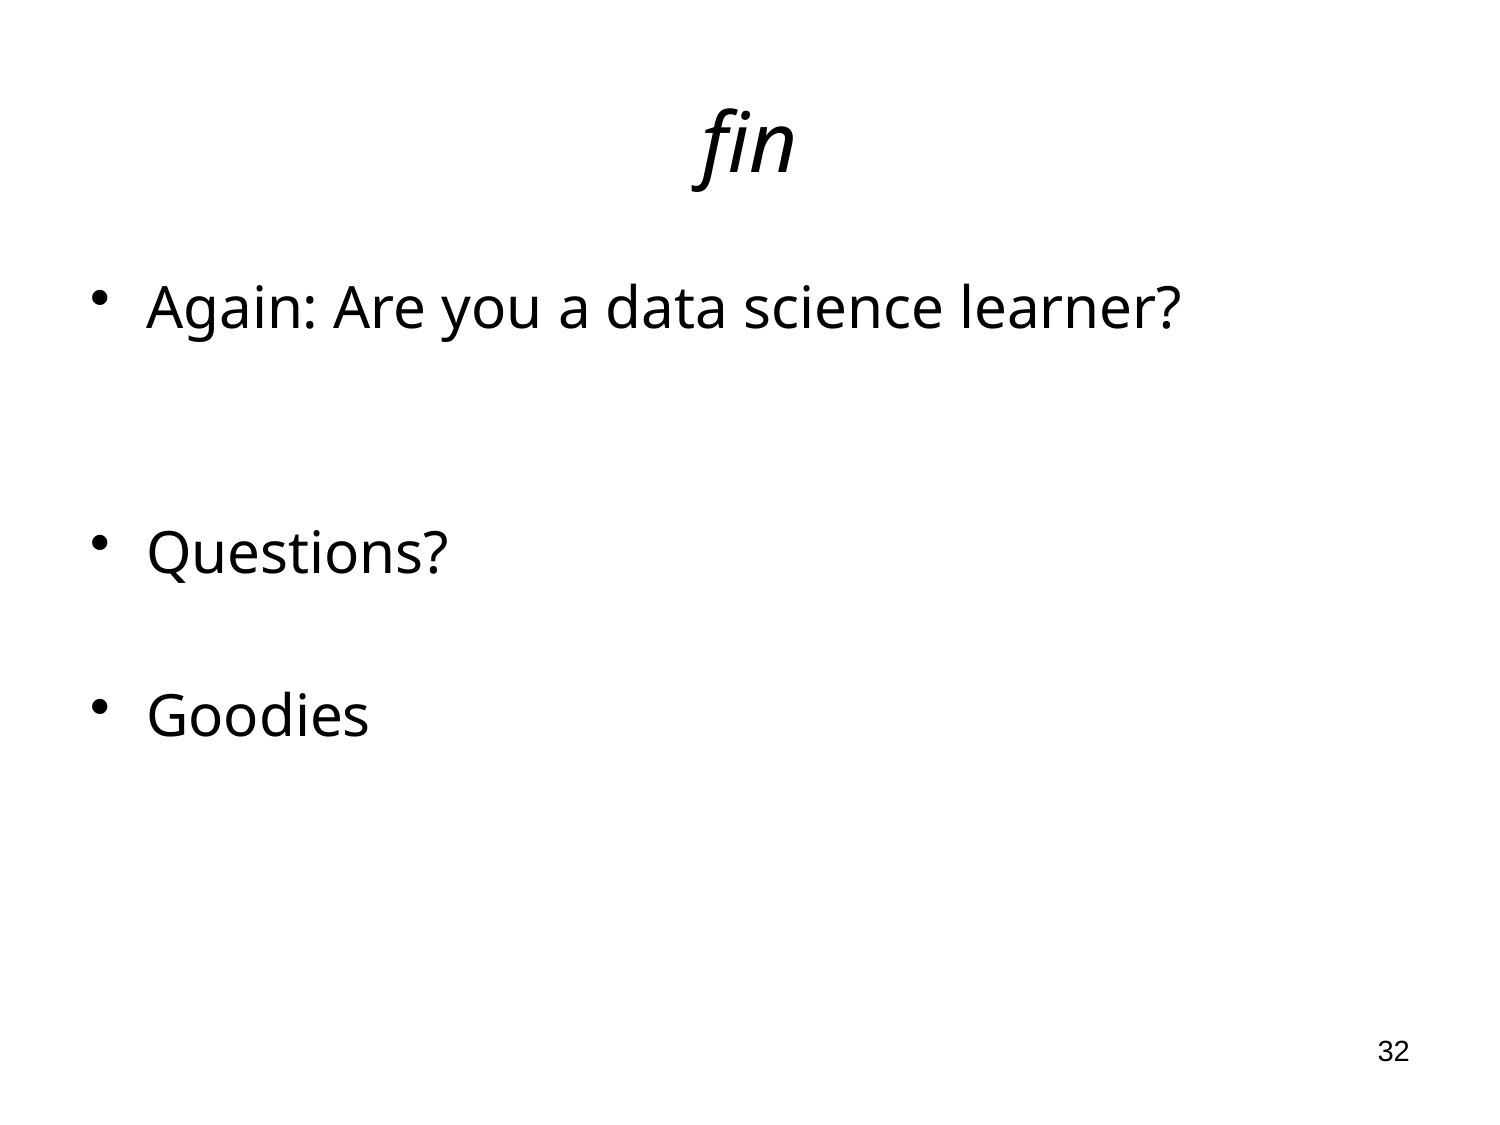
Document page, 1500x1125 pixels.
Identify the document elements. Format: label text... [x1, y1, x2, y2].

title fin [75, 45, 1425, 233]
list Again: Are you a data science learner? Questions? Goodies [75, 262, 1425, 1005]
slide_number <number> [1074, 1024, 1425, 1103]
